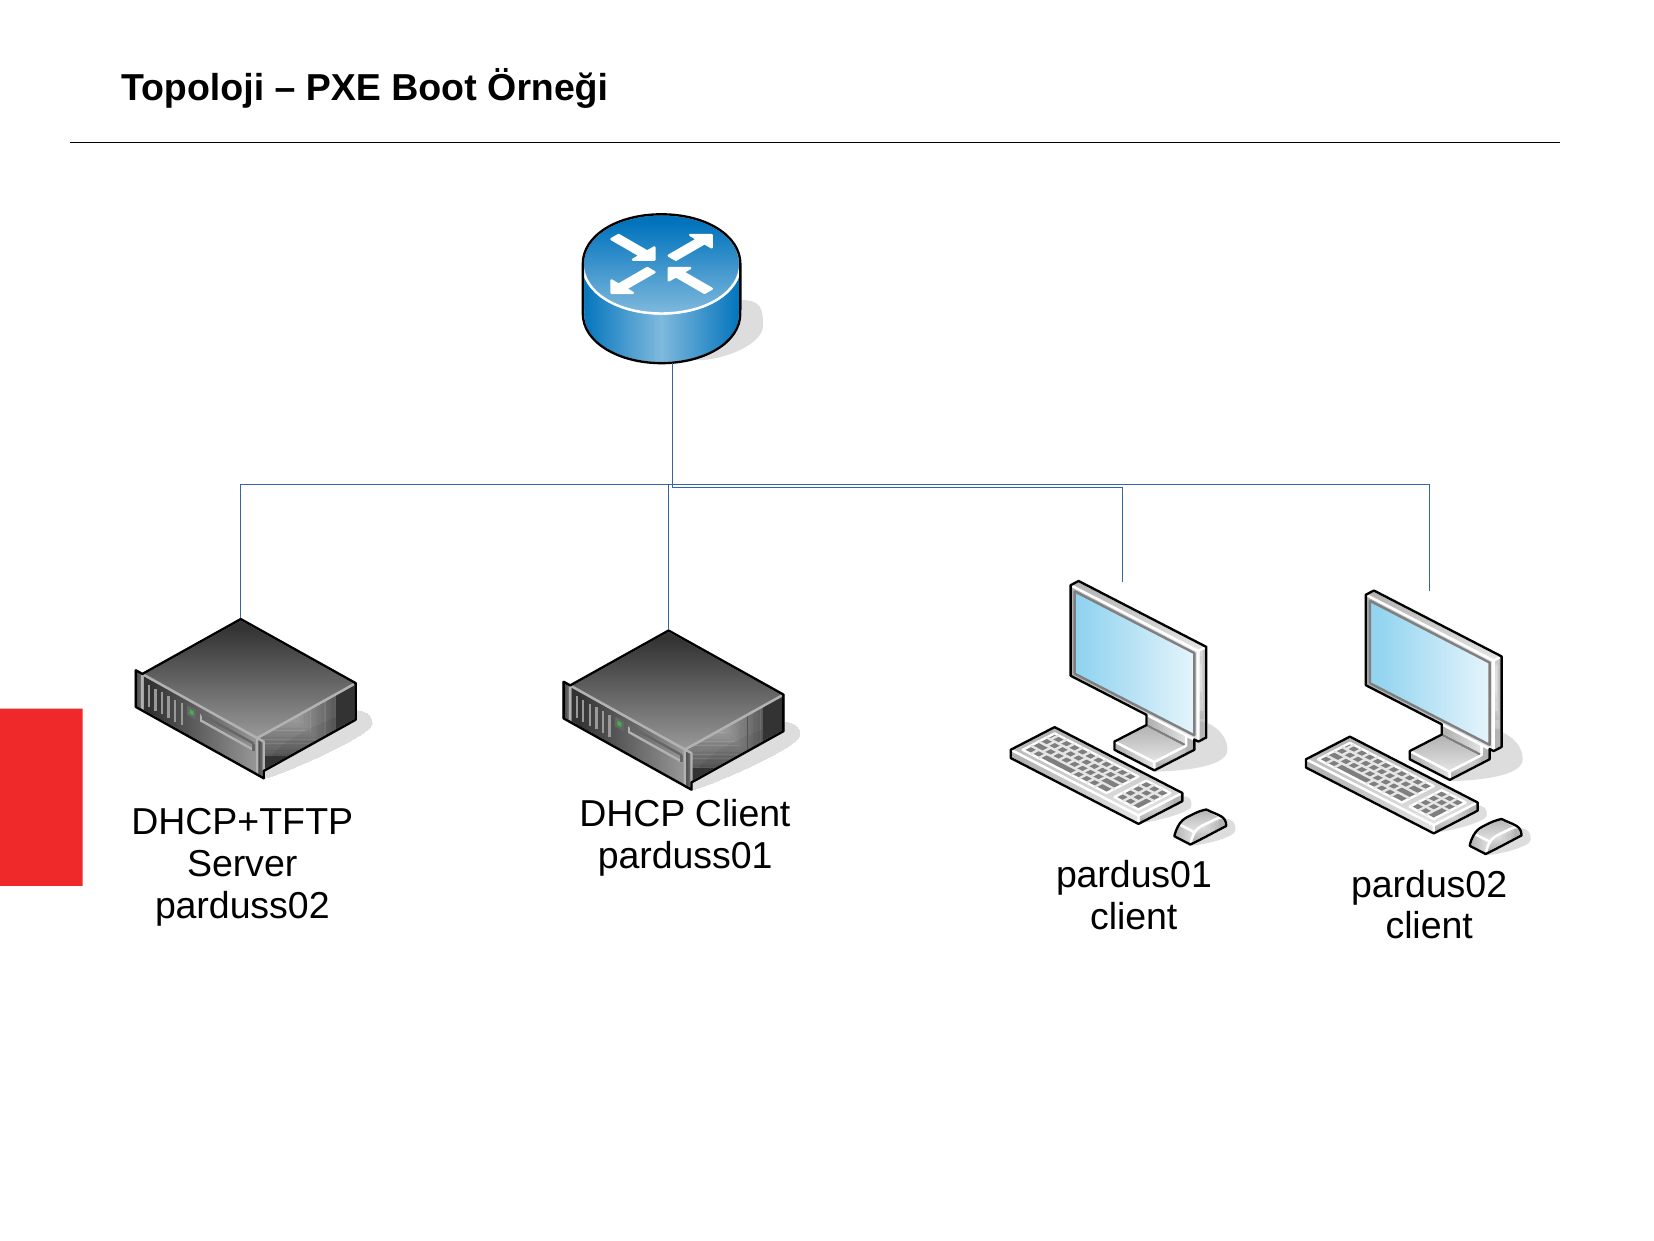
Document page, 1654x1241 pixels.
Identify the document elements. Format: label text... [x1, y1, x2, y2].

text_box [265, 710, 373, 779]
text_box [584, 216, 739, 361]
text_box DHCP Client parduss01 [501, 785, 869, 885]
text_box [1443, 806, 1486, 831]
text_box [1308, 739, 1476, 831]
text_box [693, 722, 800, 785]
text_box [1158, 724, 1227, 771]
text_box [701, 301, 762, 359]
text_box [1149, 797, 1191, 821]
text_box [1454, 733, 1522, 780]
text_box [1197, 820, 1235, 844]
text_box [565, 633, 782, 785]
text_box [138, 621, 354, 775]
text_box pardus02 client [1263, 855, 1595, 955]
text_box pardus01 client [968, 846, 1300, 945]
text_box [1177, 812, 1224, 842]
text_box [1472, 821, 1520, 852]
text_box Topoloji – PXE Boot Örneği [106, 59, 1536, 117]
text_box [1491, 829, 1530, 854]
text_box [1368, 593, 1500, 778]
text_box DHCP+TFTP Server parduss02 [76, 792, 408, 934]
text_box [1012, 729, 1181, 822]
text_box [1072, 583, 1205, 768]
